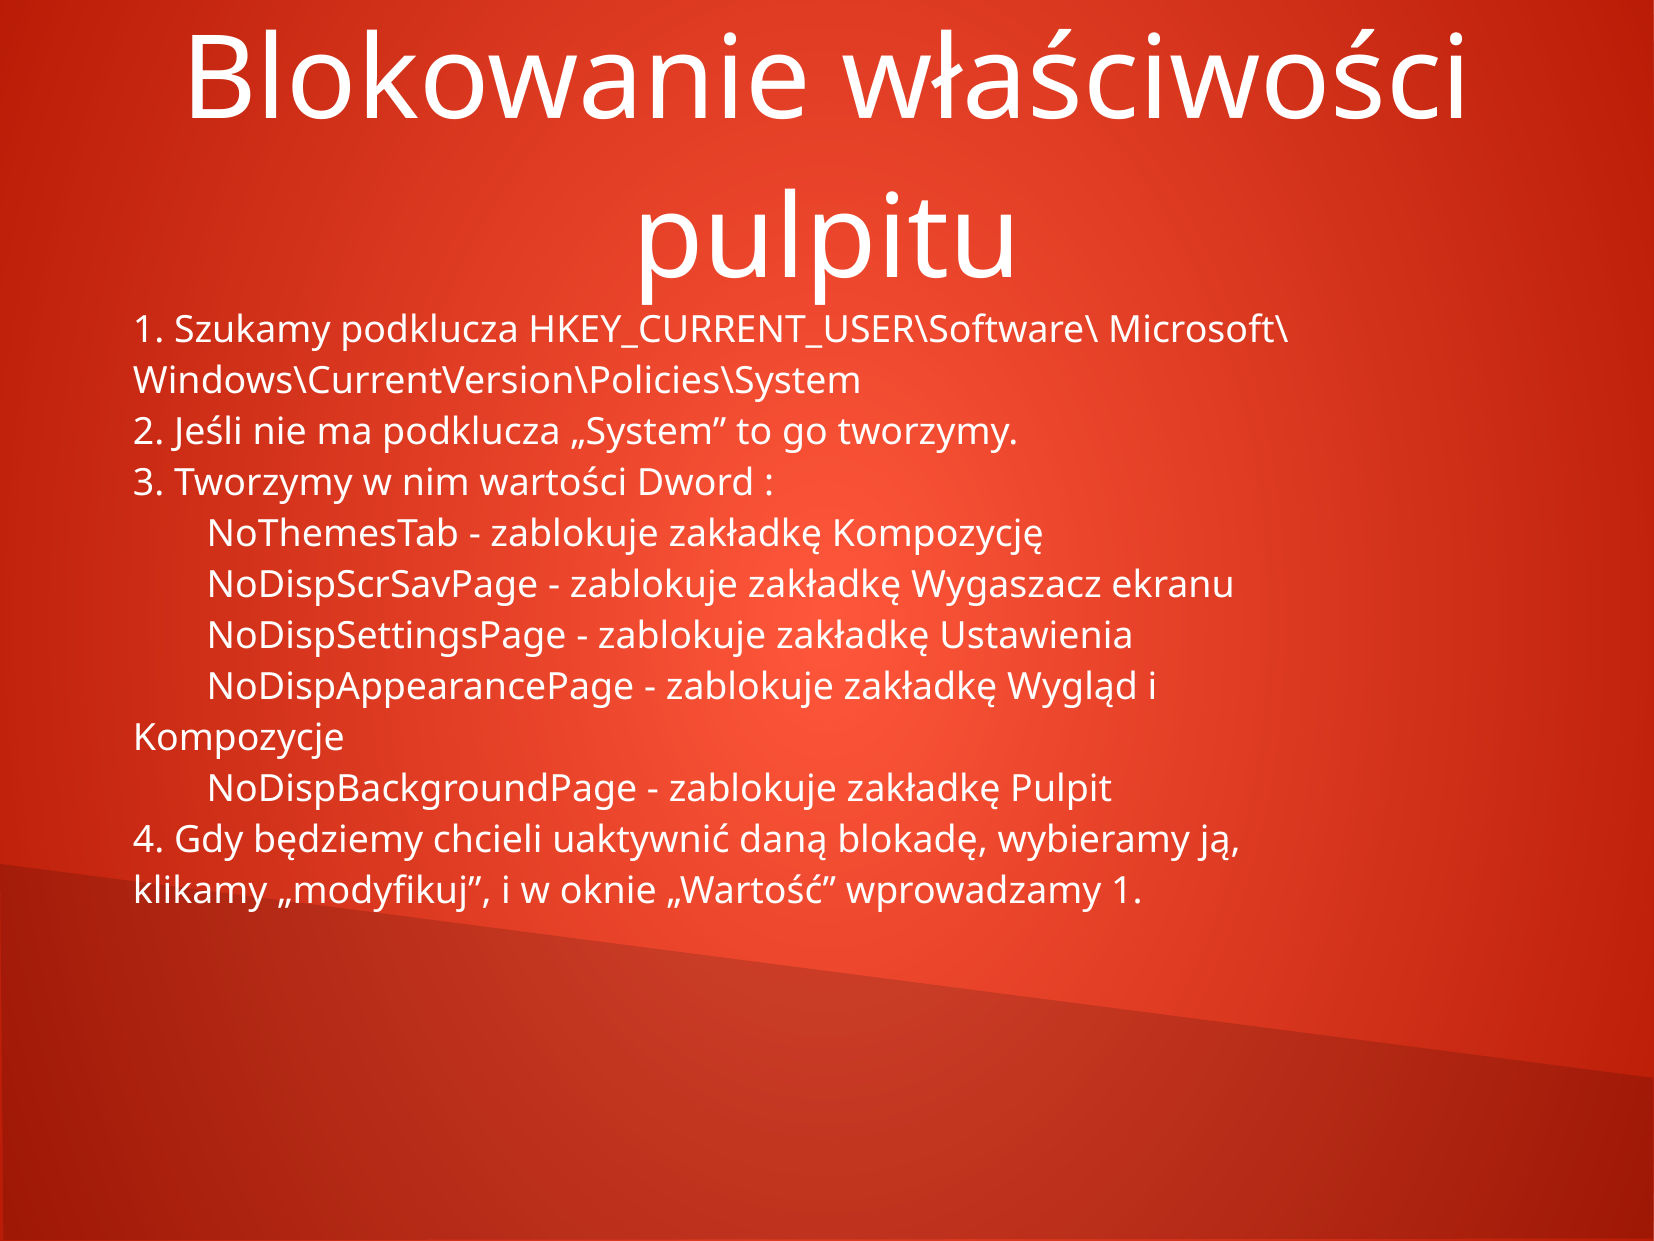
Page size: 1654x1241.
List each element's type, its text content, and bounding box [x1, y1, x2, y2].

title Blokowanie właściwości pulpitu [82, 11, 1571, 295]
text_box [94, 224, 934, 423]
text_box 1. Szukamy podklucza HKEY_CURRENT_USER\Software\ Microsoft\Windows\CurrentVersion\Policies\System 2. Jeśli nie ma podklucza „System” to go tworzymy. 3. Tworzymy w nim wartości Dword : NoThemesTab - zablokuje zakładkę Kompozycję NoDispScrSavPage - zablokuje zakładkę Wygaszacz ekranu NoDispSettingsPage - zablokuje zakładkę Ustawienia NoDispAppearancePage - zablokuje zakładkę Wygląd i Kompozycje NoDispBackgroundPage - zablokuje zakładkę Pulpit 4. Gdy będziemy chcieli uaktywnić daną blokadę, wybieramy ją, klikamy „modyfikuj”, i w oknie „Wartość” wprowadzamy 1. [118, 295, 1382, 814]
text_box [177, 295, 1536, 1052]
